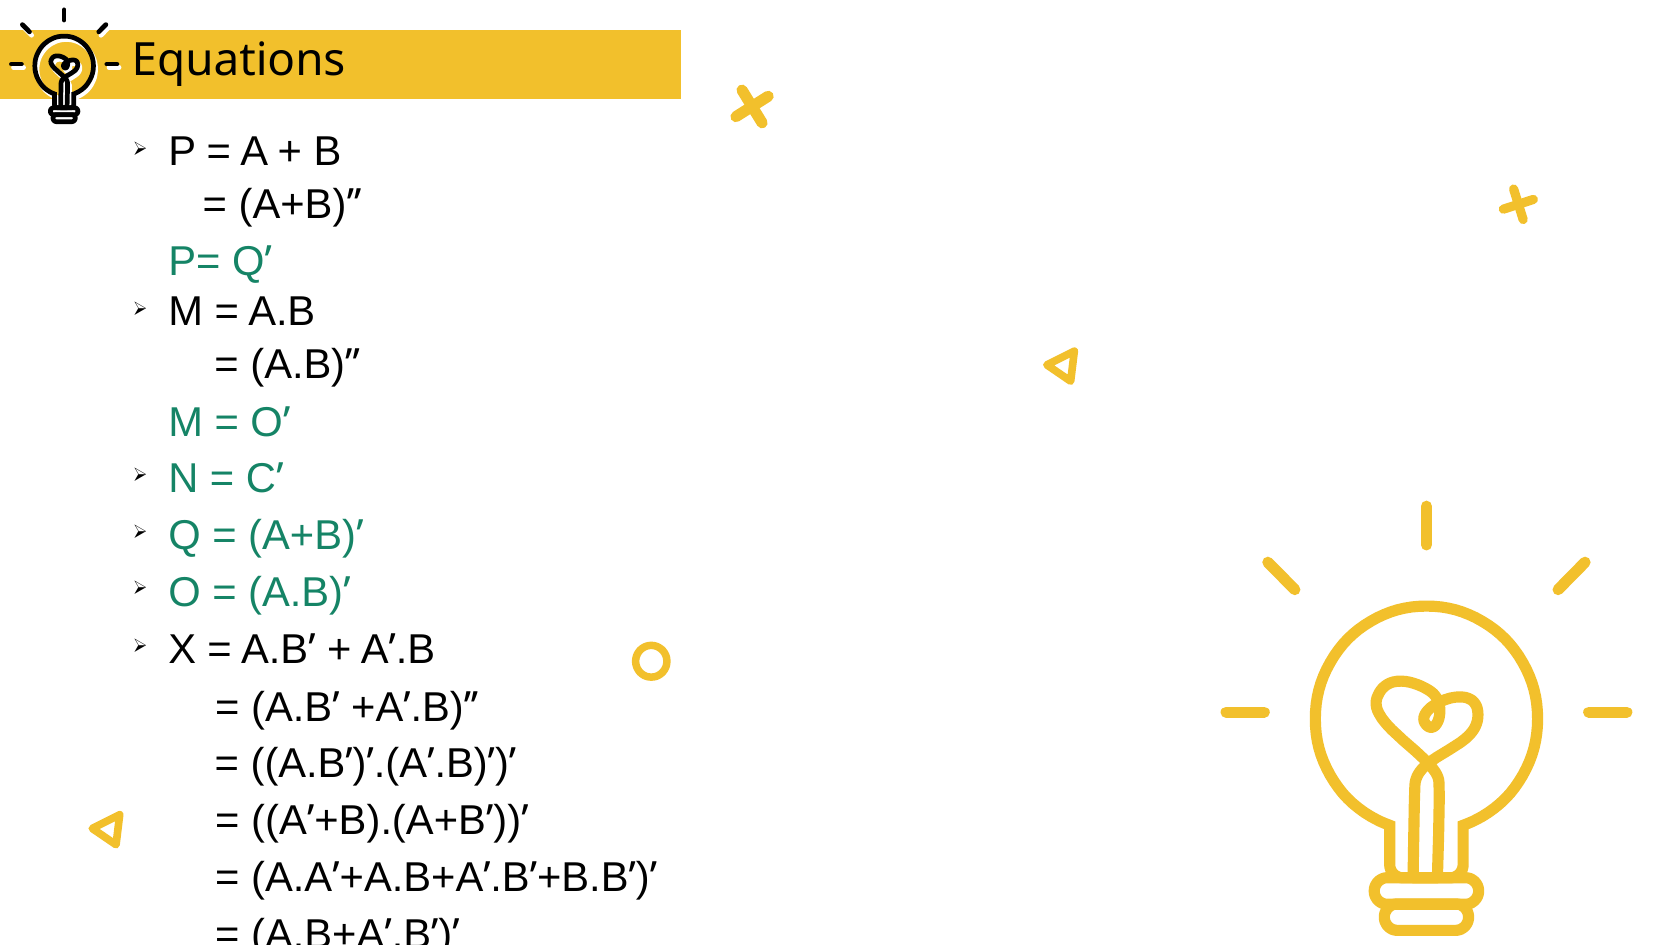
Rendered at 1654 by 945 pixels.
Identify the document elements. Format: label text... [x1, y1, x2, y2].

text_box P = A + B = (A+B)’’ P= Q’ M = A.B = (A.B)’’ M = O’ N = C’ Q = (A+B)’ O = (A.B)’ X = A.B’ + A’.B = (A.B’ +A’.B)’’ = ((A.B’)’.(A’.B)’)’ = ((A’+B).(A+B’))’ = (A.A’+A.B+A’.B’+B.B’)’ = (A.B+A’.B’)’ X = (A.B+(A+B)’)’ [118, 119, 1654, 930]
title Equations [131, 17, 578, 98]
